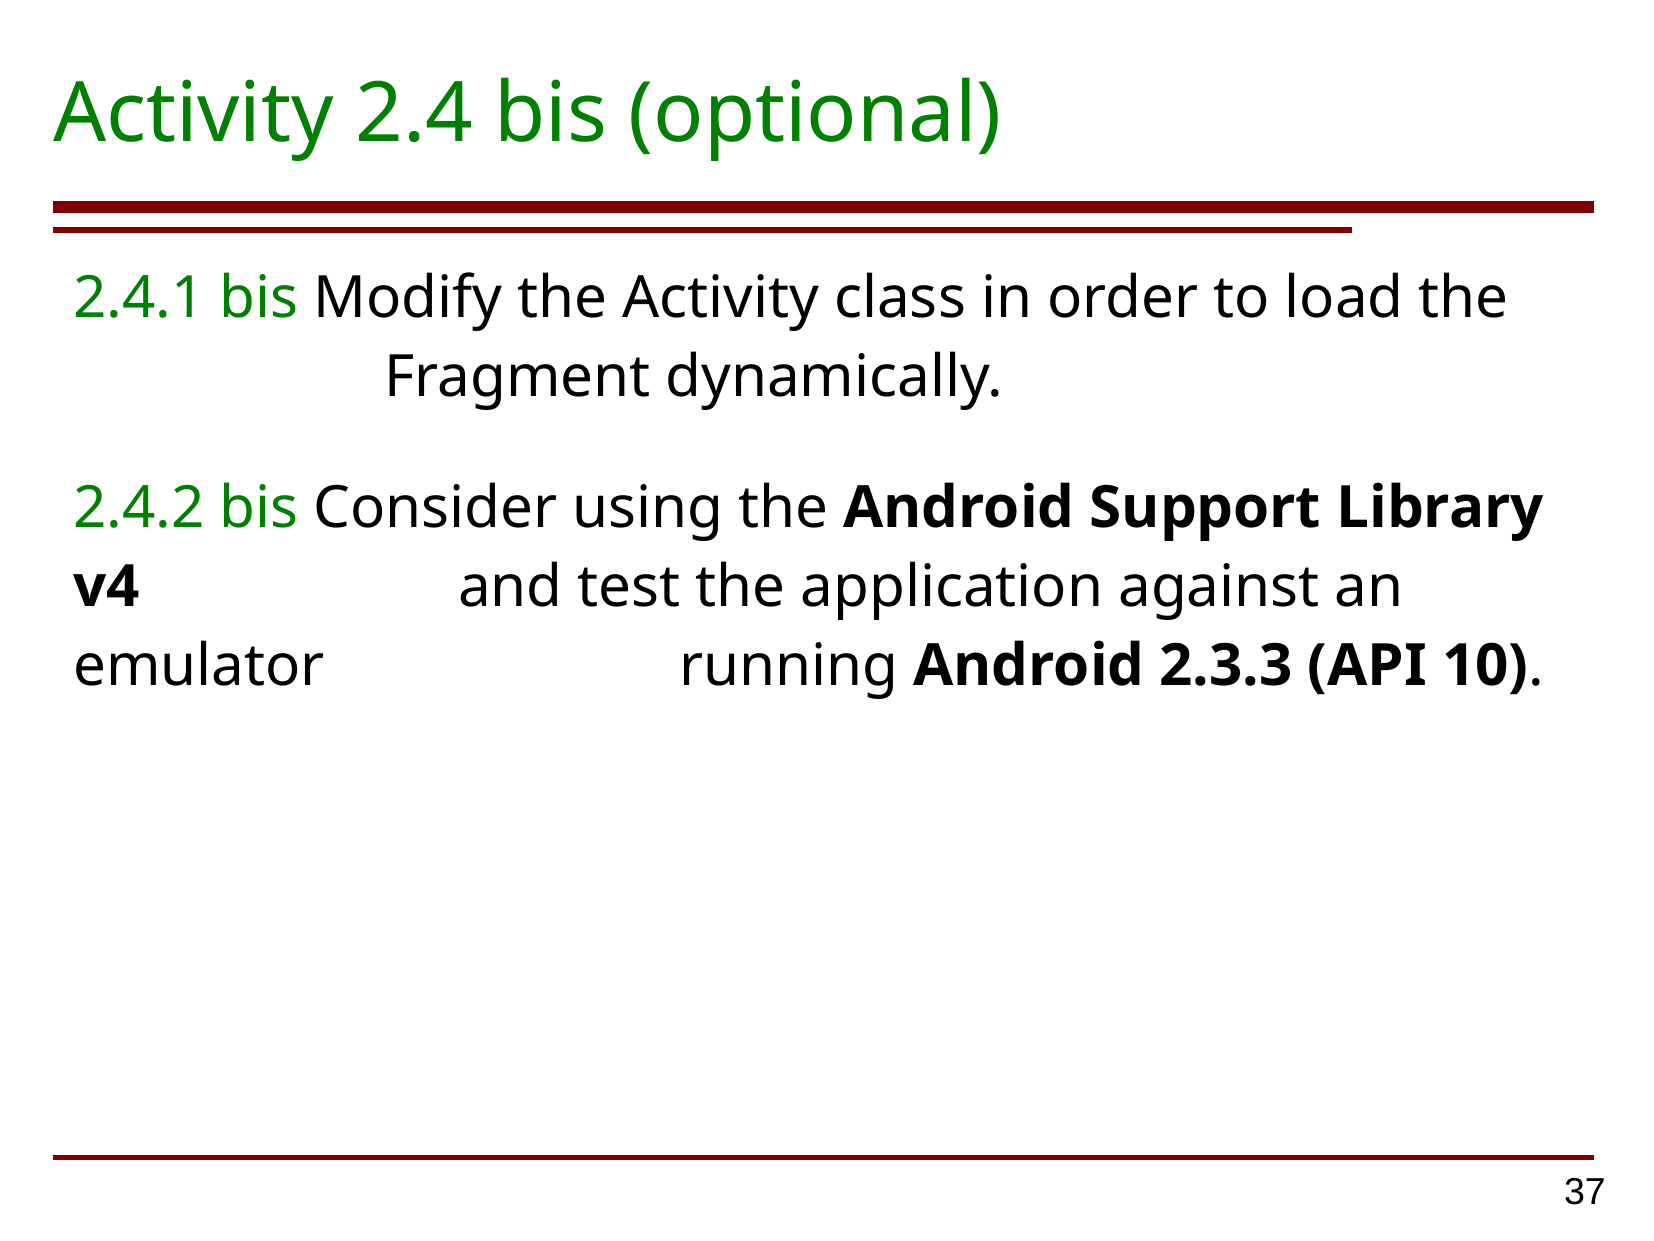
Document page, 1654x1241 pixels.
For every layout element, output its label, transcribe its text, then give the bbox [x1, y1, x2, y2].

subtitle Activity 2.4 bis (optional) [53, 48, 1542, 172]
text_box 2.4.1 bis Modify the Activity class in order to load the Fragment dynamically. 2.4.2 bis Consider using the Android Support Library v4 and test the application against an emulator running Android 2.3.3 (API 10). [59, 247, 1589, 1176]
text_box <número> [35, 1163, 1654, 1221]
